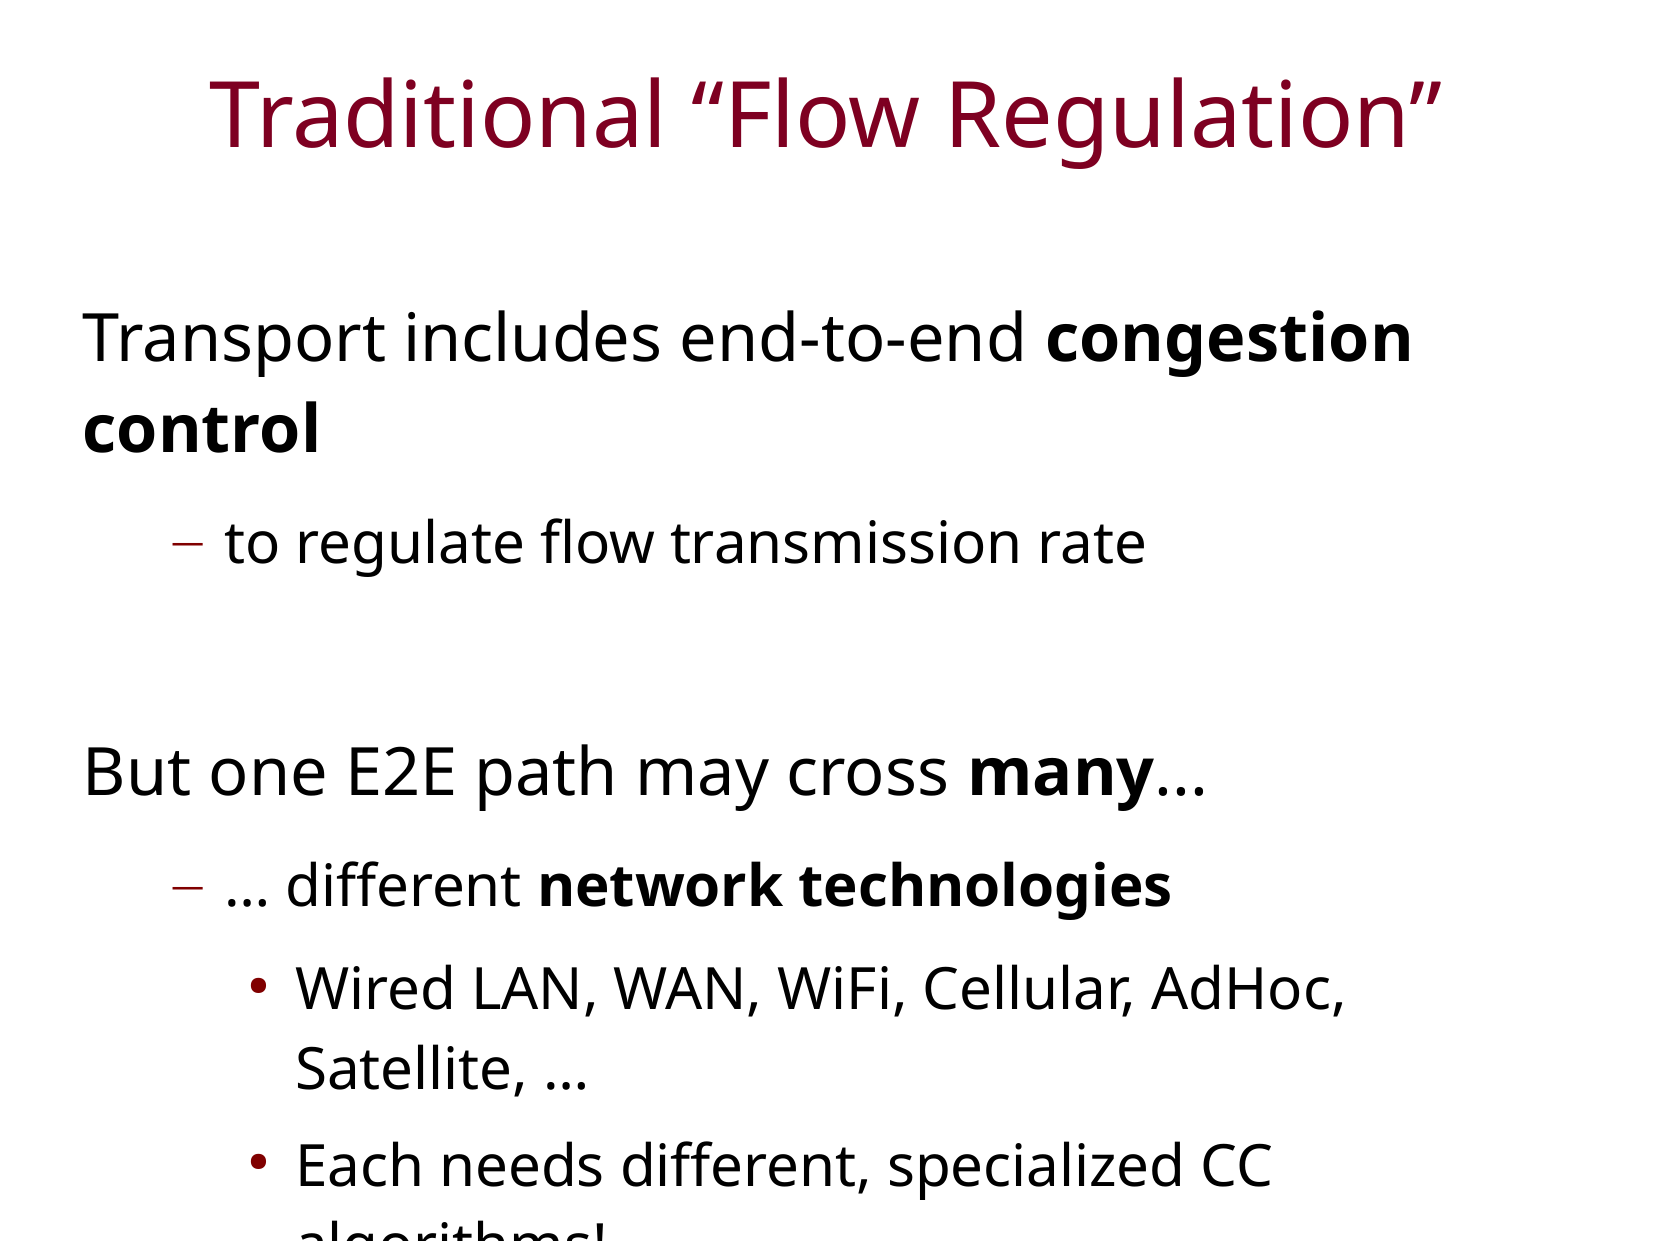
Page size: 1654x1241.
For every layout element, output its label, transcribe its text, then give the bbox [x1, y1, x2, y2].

title Traditional “Flow Regulation” [82, 8, 1571, 216]
list Transport includes end-to-end congestion control to regulate flow transmission rate But one E2E path may cross many... … different network technologies Wired LAN, WAN, WiFi, Cellular, AdHoc, Satellite, … Each needs different, specialized CC algorithms! … different administrative domains Each cares about CC algorithm in use! [82, 290, 1571, 1120]
